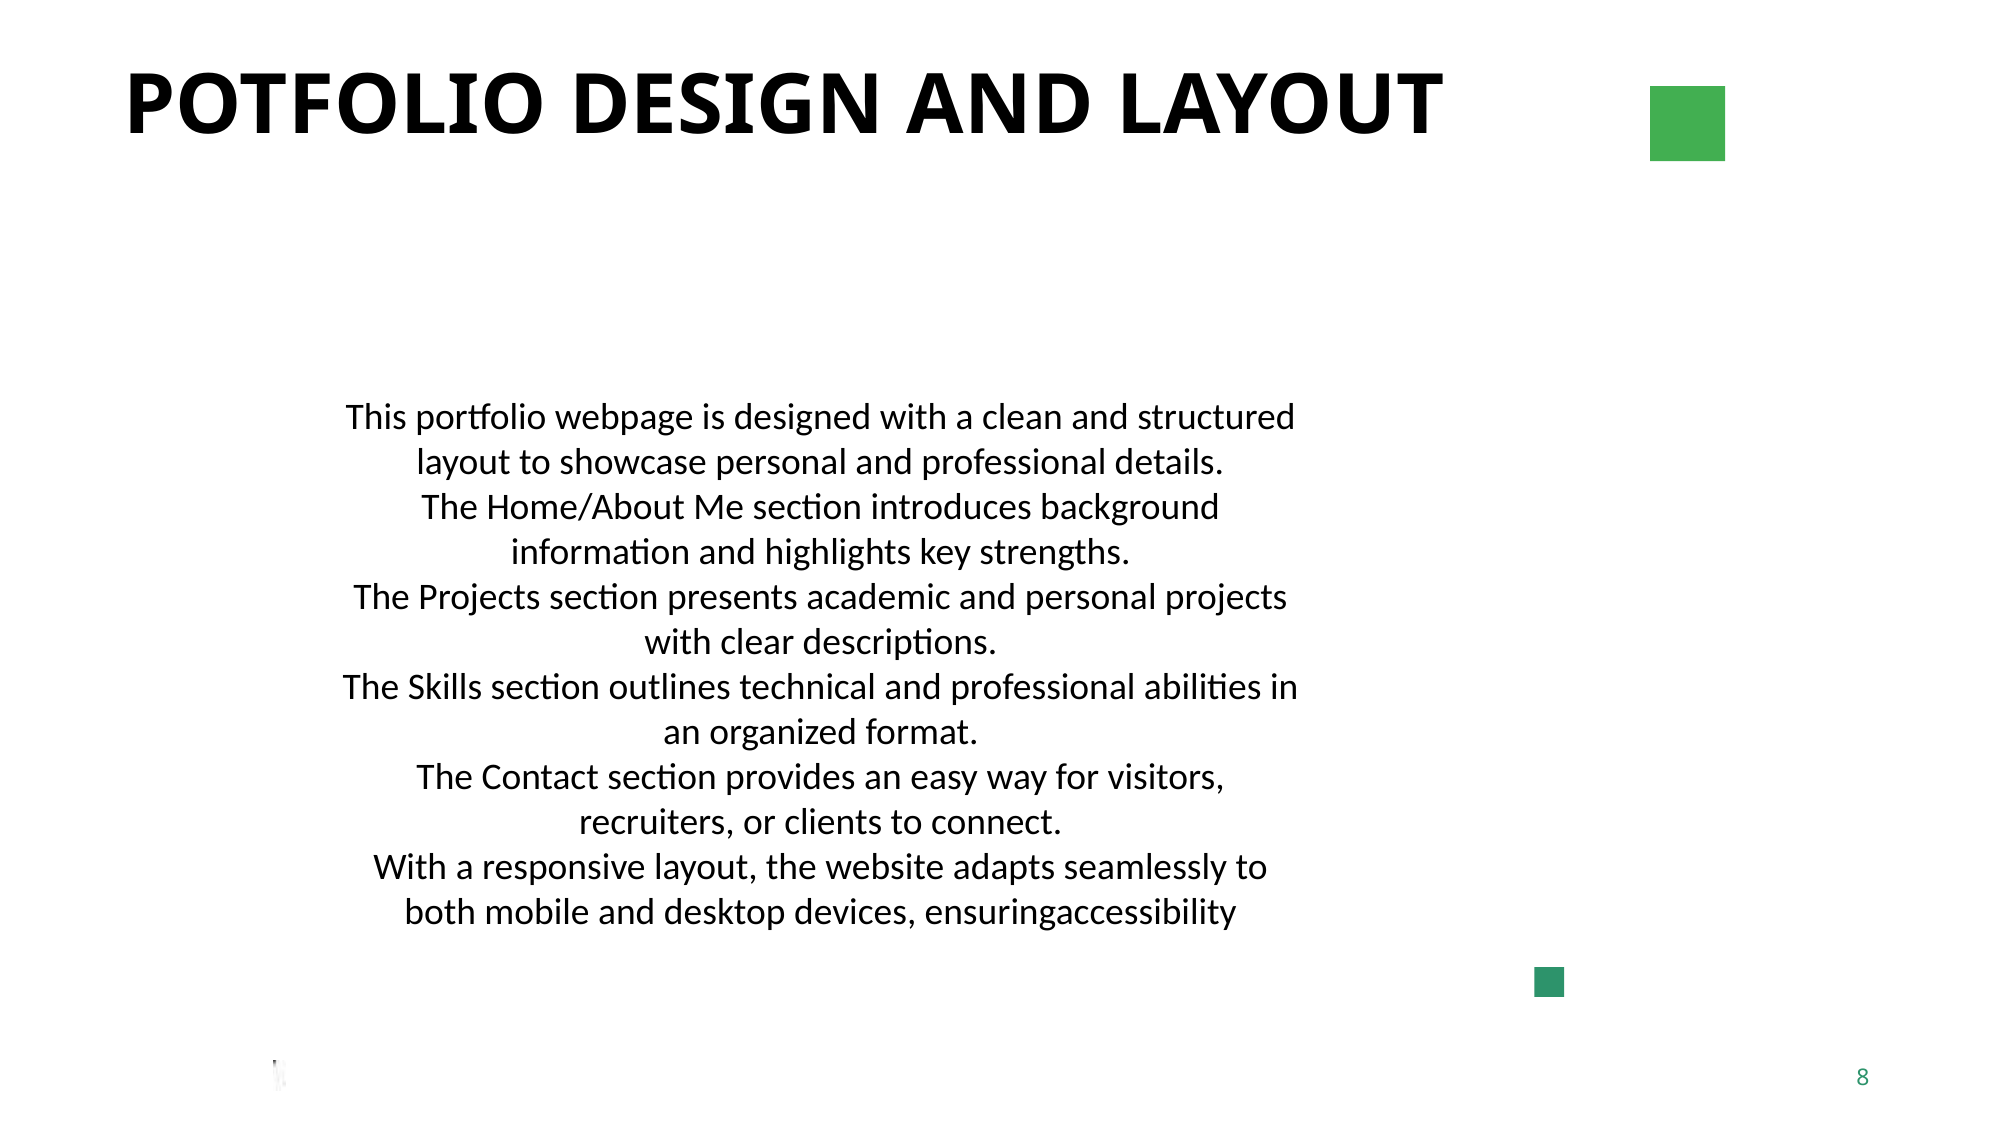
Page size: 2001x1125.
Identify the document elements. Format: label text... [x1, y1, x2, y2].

text_box [1650, 86, 1726, 162]
text_box 8 [1849, 1061, 1888, 1094]
text_box POTFOLIO DESIGN AND LAYOUT [121, 47, 1565, 151]
text_box This portfolio webpage is designed with a clean and structured layout to showcase personal and professional details. The Home/About Me section introduces background information and highlights key strengths. The Projects section presents academic and personal projects with clear descriptions. The Skills section outlines technical and professional abilities in an organized format. The Contact section provides an easy way for visitors, recruiters, or clients to connect. With a responsive layout, the website adapts seamlessly to both mobile and desktop devices, ensuringaccessibility [320, 384, 1322, 945]
text_box [1534, 967, 1565, 997]
picture [273, 1060, 286, 1091]
